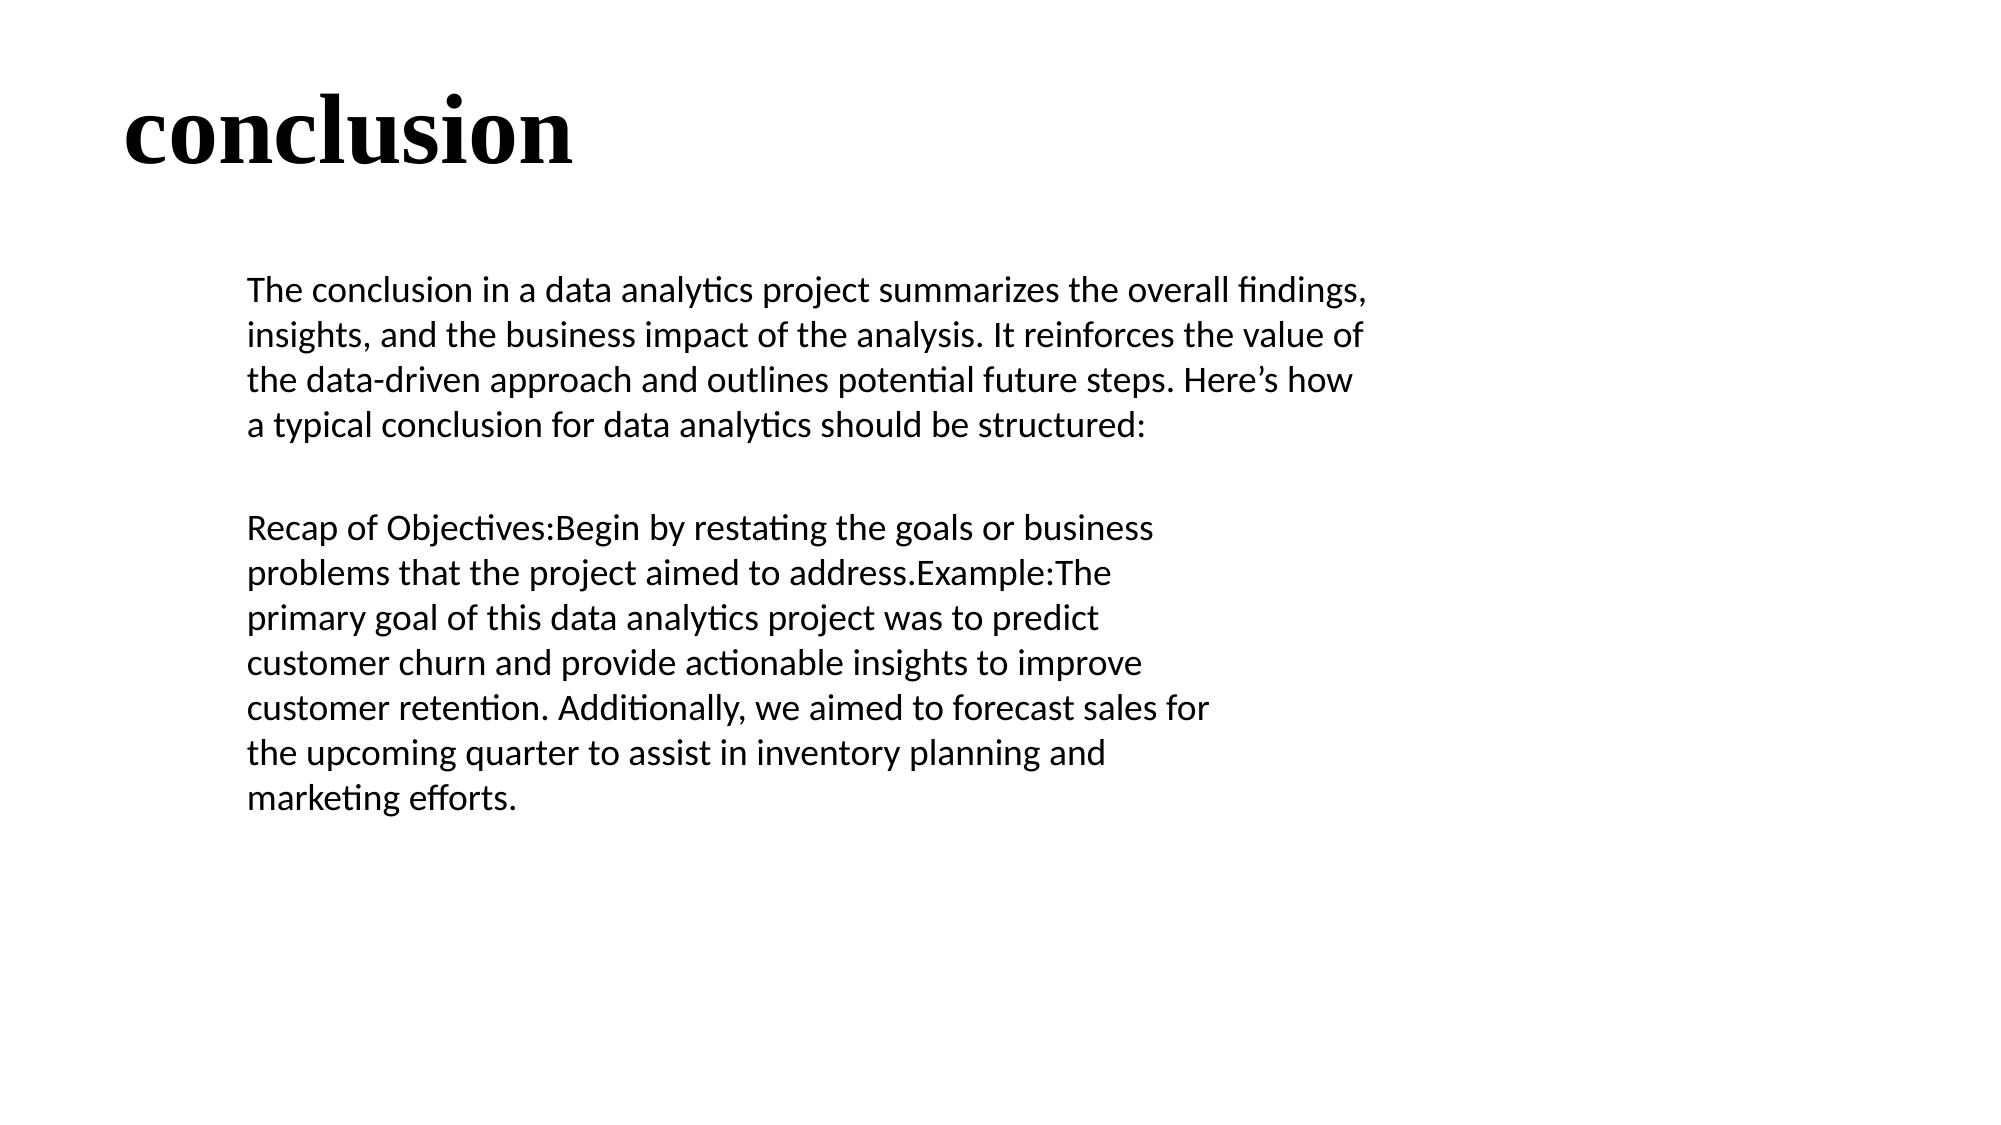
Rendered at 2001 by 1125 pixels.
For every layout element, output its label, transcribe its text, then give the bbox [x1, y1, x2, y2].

text_box Recap of Objectives:Begin by restating the goals or business problems that the project aimed to address.Example:The primary goal of this data analytics project was to predict customer churn and provide actionable insights to improve customer retention. Additionally, we aimed to forecast sales for the upcoming quarter to assist in inventory planning and marketing efforts. [231, 495, 1233, 829]
text_box The conclusion in a data analytics project summarizes the overall findings, insights, and the business impact of the analysis. It reinforces the value of the data-driven approach and outlines potential future steps. Here’s how a typical conclusion for data analytics should be structured: [231, 257, 1397, 455]
title conclusion [123, 63, 1877, 188]
